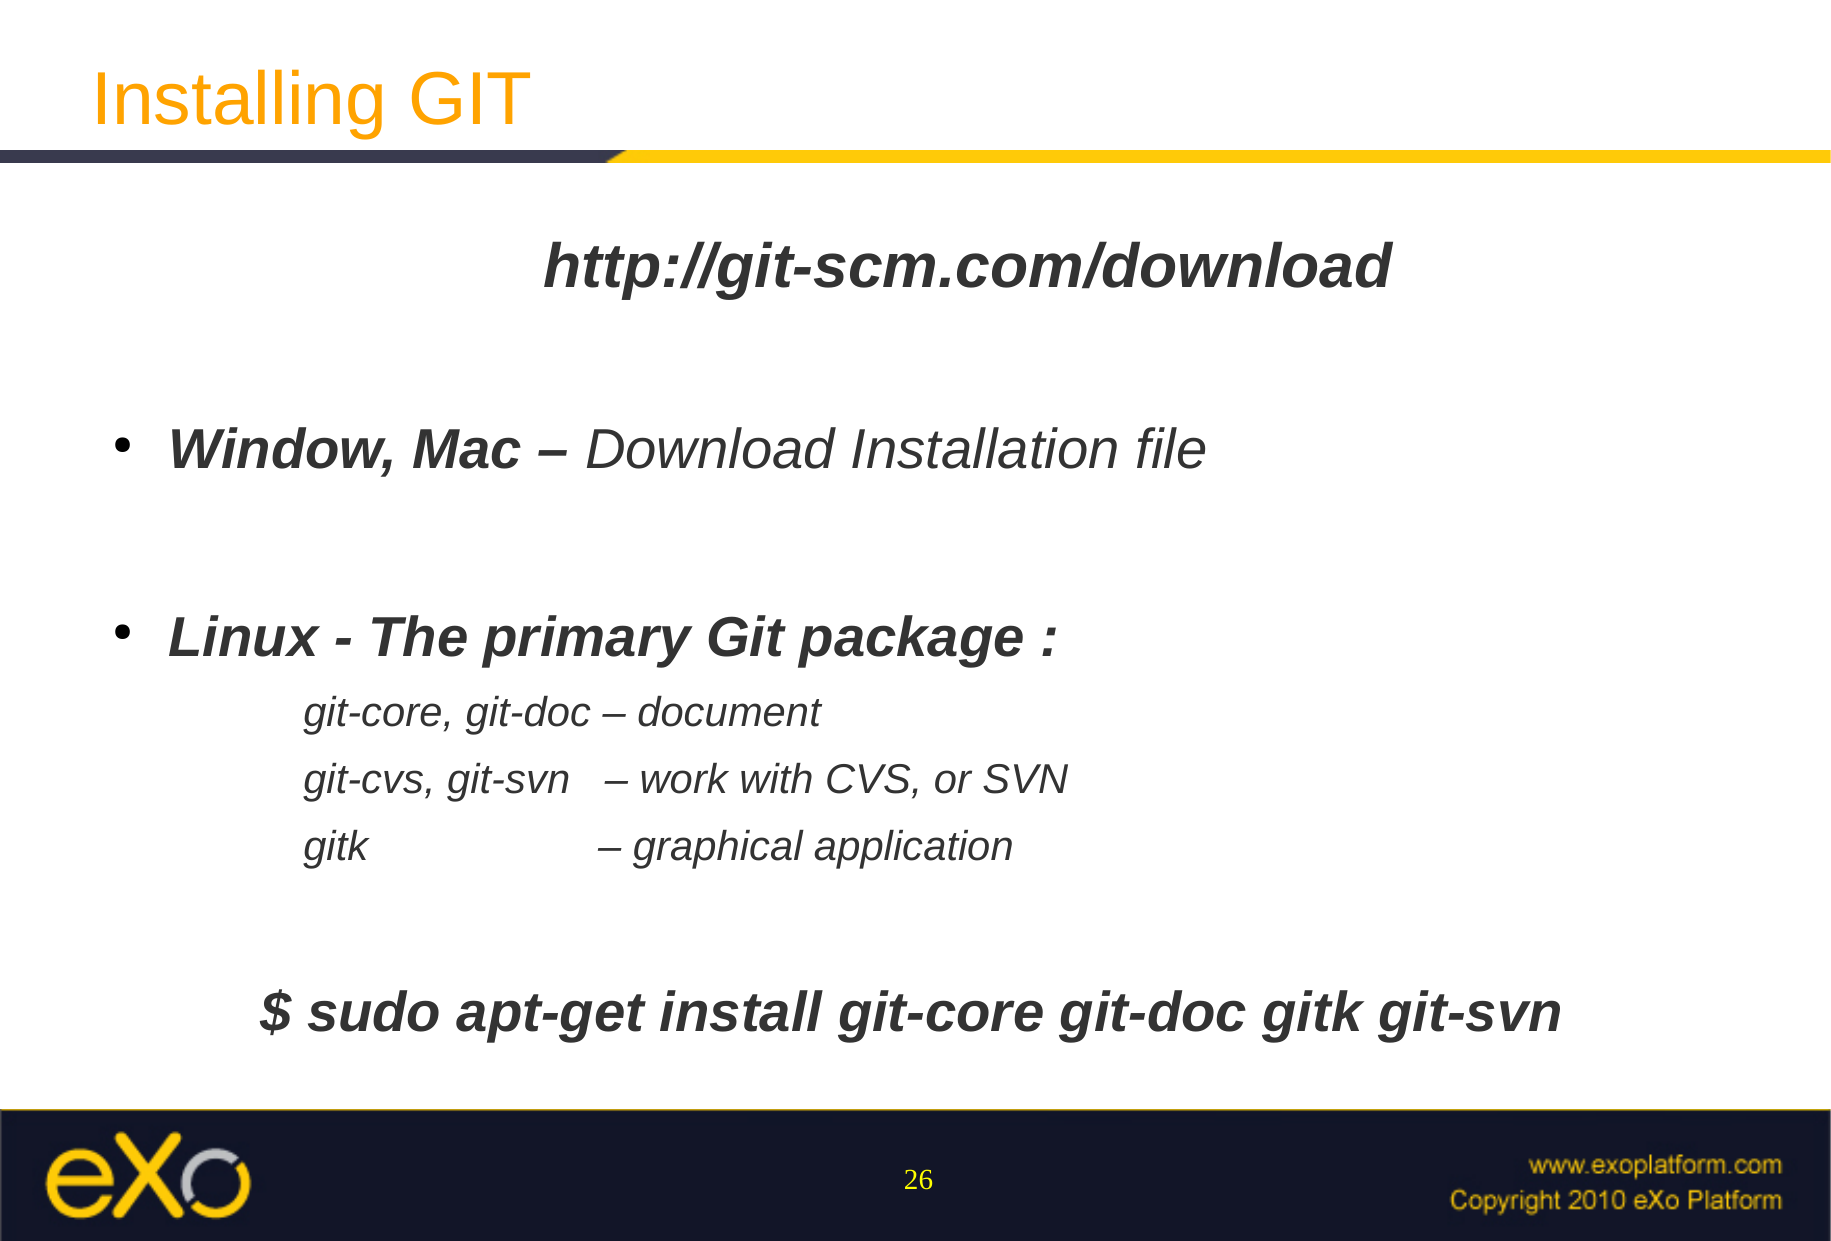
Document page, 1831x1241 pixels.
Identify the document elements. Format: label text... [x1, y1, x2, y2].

picture [0, 150, 1831, 163]
list http://git-scm.com/download [487, 225, 1484, 338]
list $ sudo apt-get install git-core git-doc gitk git-svn [203, 975, 1801, 1126]
list Window, Mac – Download Installation file [112, 412, 1709, 563]
picture [0, 1109, 1831, 1241]
list Linux - The primary Git package : git-core, git-doc – document git-cvs, git-svn – work with CVS, or SVN gitk – graphical application [112, 600, 1801, 938]
text_box Installing GIT [91, 49, 1740, 151]
